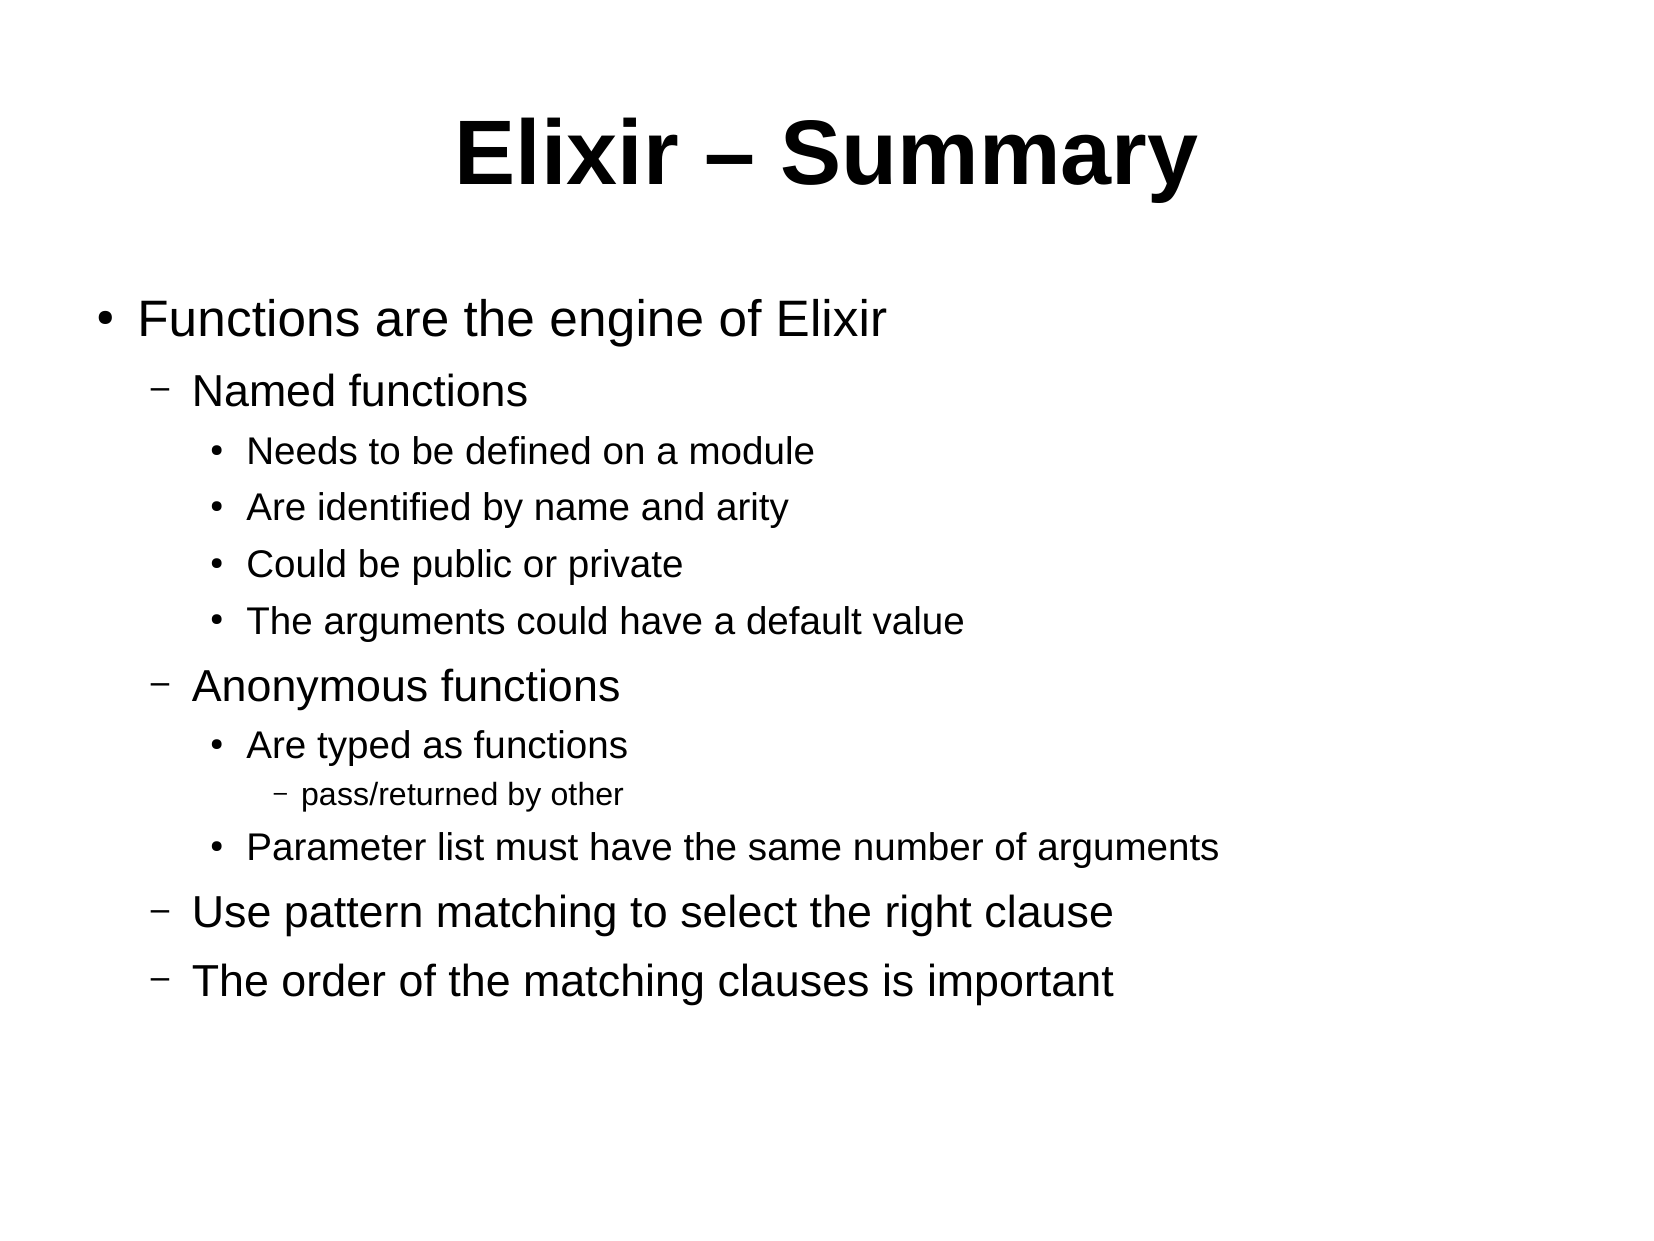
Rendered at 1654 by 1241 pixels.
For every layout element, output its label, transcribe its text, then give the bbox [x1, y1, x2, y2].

list Functions are the engine of Elixir Named functions Needs to be defined on a module Are identified by name and arity Could be public or private The arguments could have a default value Anonymous functions Are typed as functions pass/returned by other Parameter list must have the same number of arguments Use pattern matching to select the right clause The order of the matching clauses is important [82, 290, 1571, 1010]
title Elixir – Summary [82, 49, 1571, 257]
